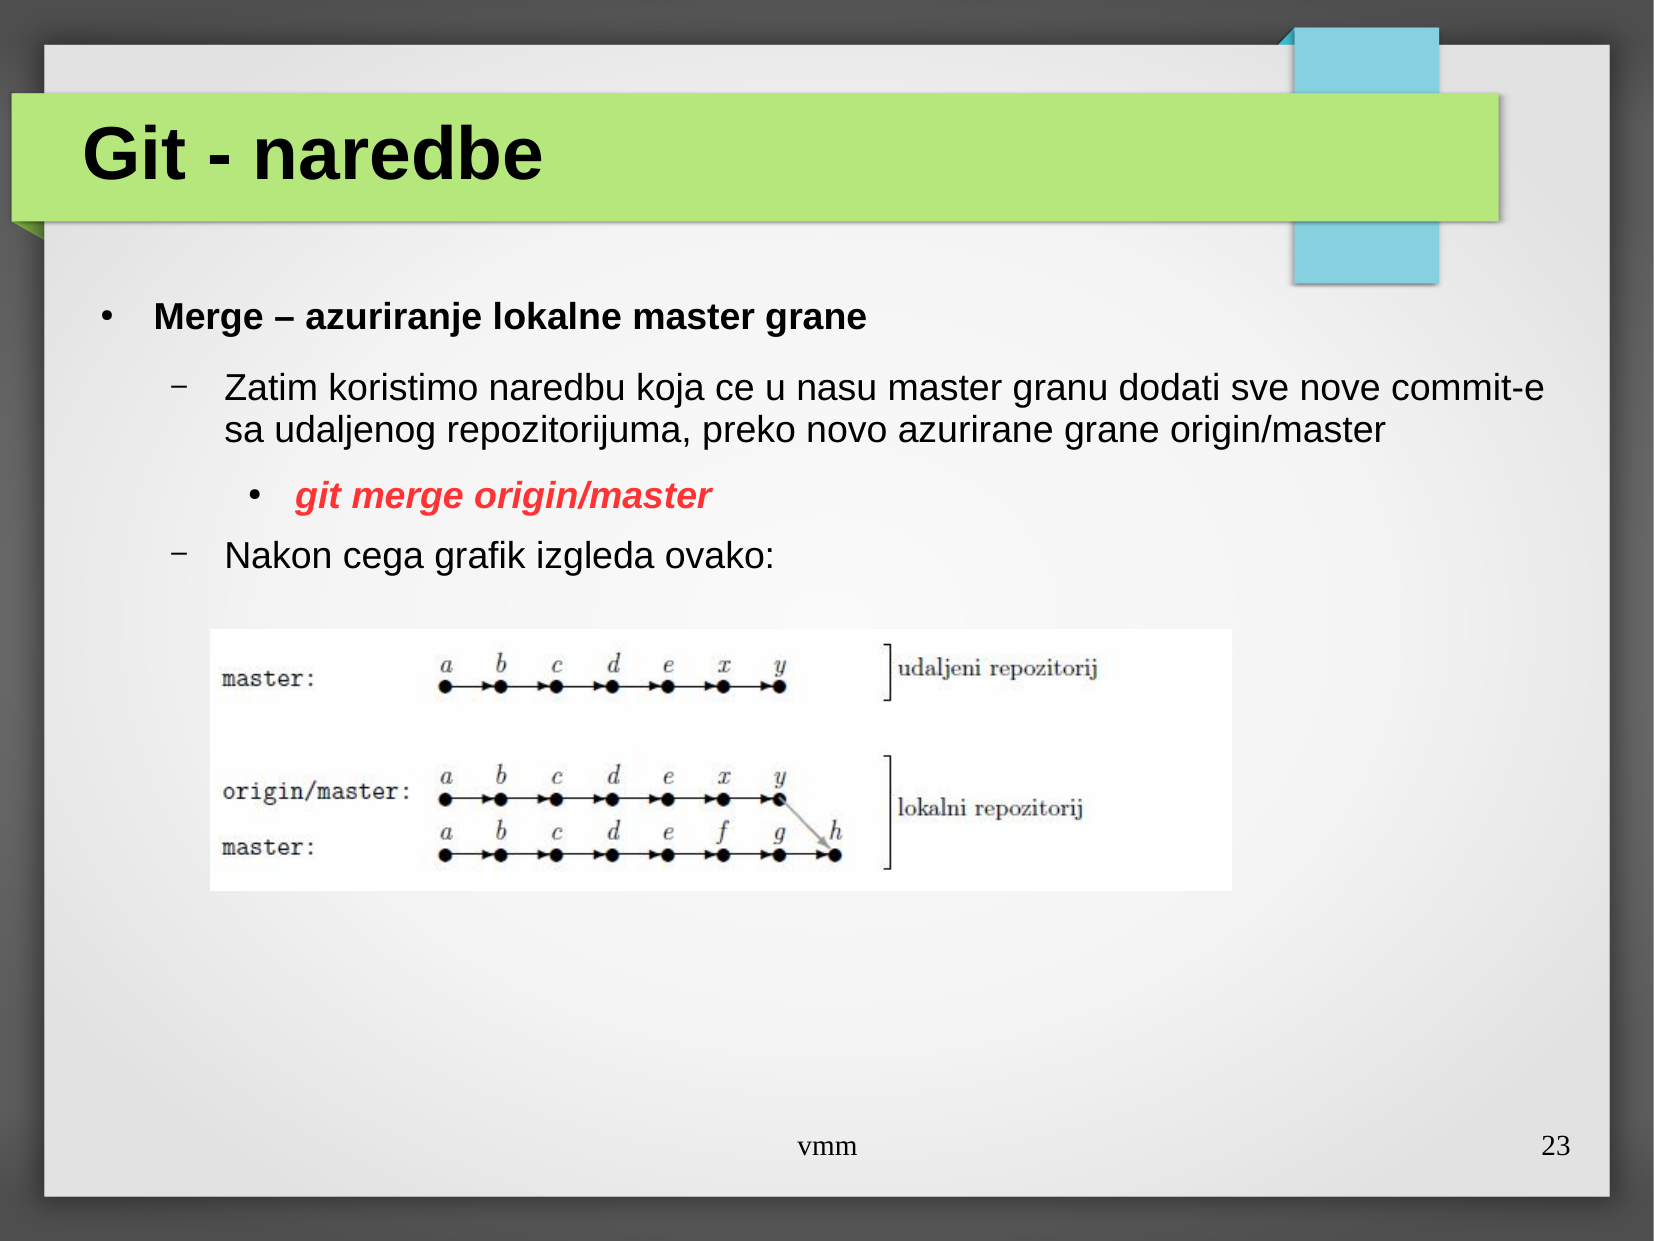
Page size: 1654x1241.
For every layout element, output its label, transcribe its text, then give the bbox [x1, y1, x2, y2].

title Git - naredbe [82, 94, 1264, 213]
list Merge – azuriranje lokalne master grane Zatim koristimo naredbu koja ce u nasu master granu dodati sve nove commit-e sa udaljenog repozitorijuma, preko novo azurirane grane origin/master git merge origin/master Nakon cega grafik izgleda ovako: [82, 295, 1571, 1126]
picture [0, 0, 1654, 1241]
